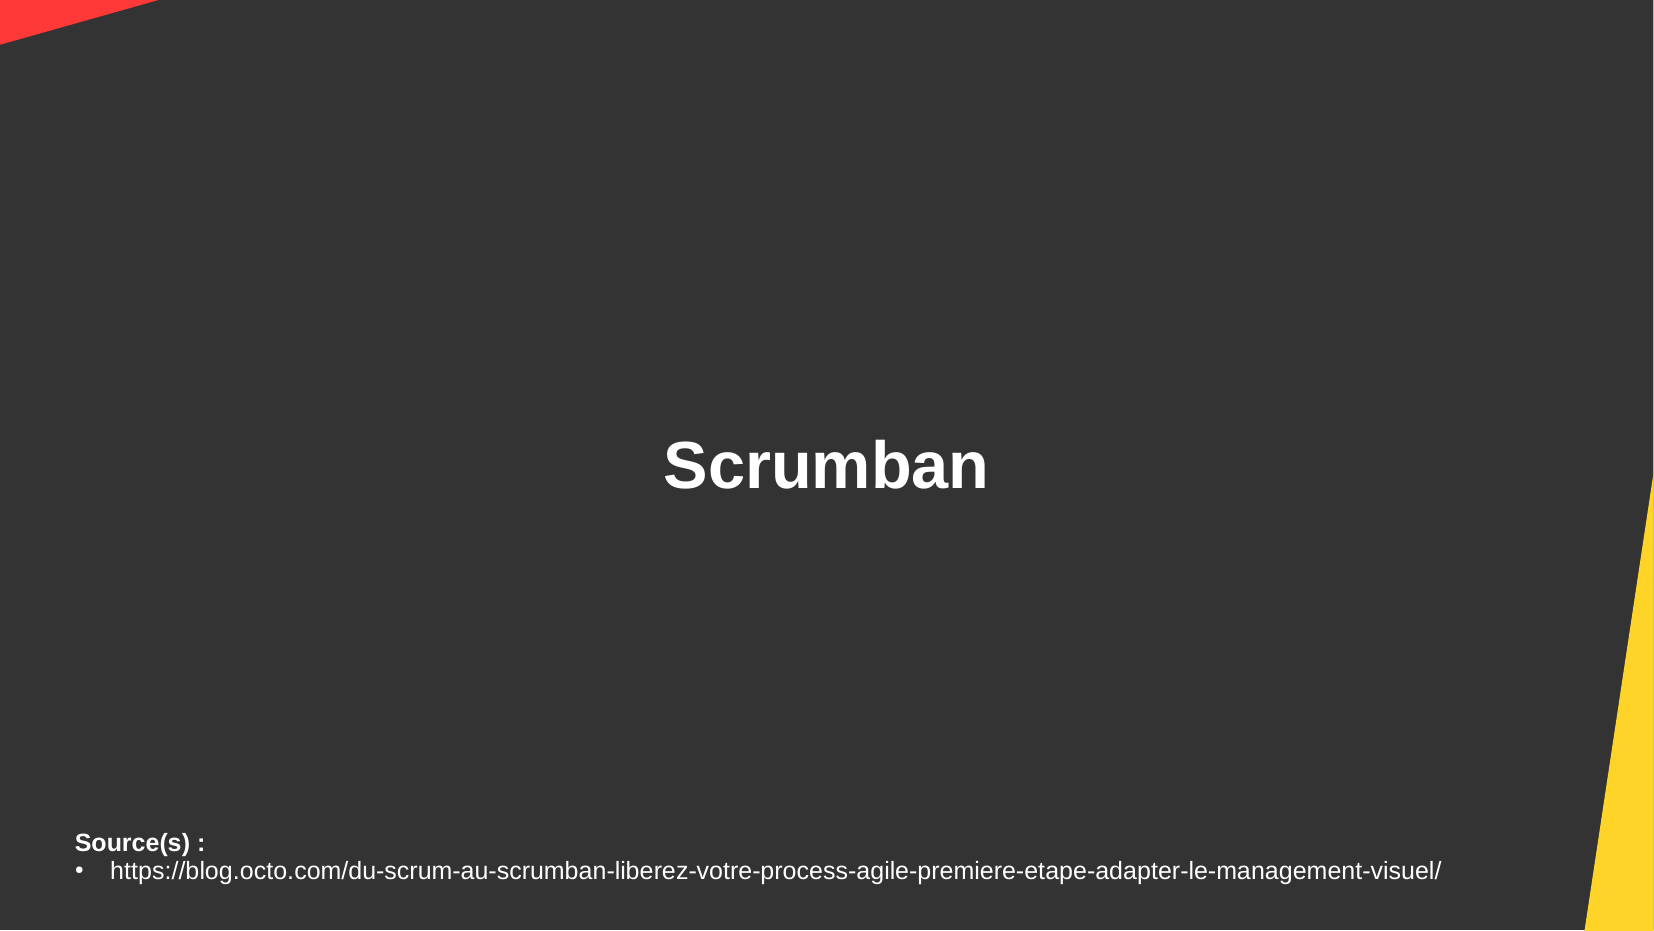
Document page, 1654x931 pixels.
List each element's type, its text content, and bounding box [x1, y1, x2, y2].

text_box [1584, 469, 1654, 931]
text_box [0, 0, 159, 45]
text_box Source(s) : https://blog.octo.com/du-scrum-au-scrumban-liberez-votre-process-agile-premiere-etape-adapter-le-management-visuel/ [60, 821, 1546, 921]
title Scrumban [31, 352, 1622, 578]
